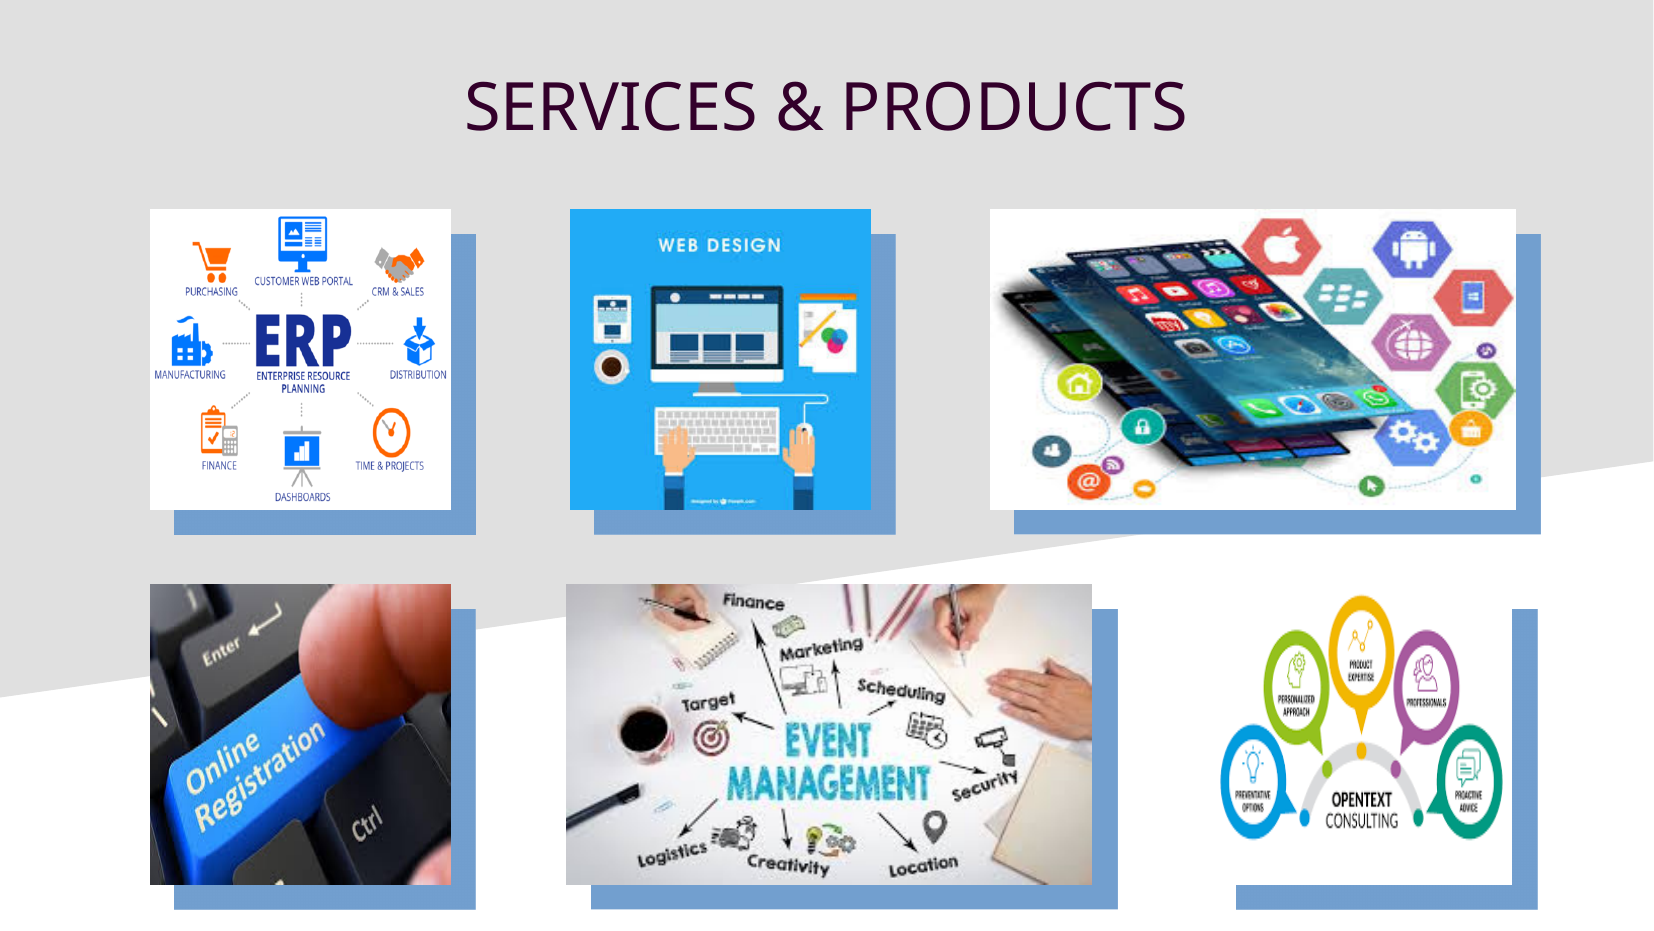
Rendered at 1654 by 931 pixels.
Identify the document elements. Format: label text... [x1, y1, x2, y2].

picture [990, 209, 1516, 511]
picture [566, 584, 1092, 886]
picture [1211, 584, 1512, 886]
picture [150, 209, 451, 511]
title SERVICES & PRODUCTS [82, 14, 1571, 196]
picture [150, 584, 451, 886]
picture [570, 209, 871, 511]
